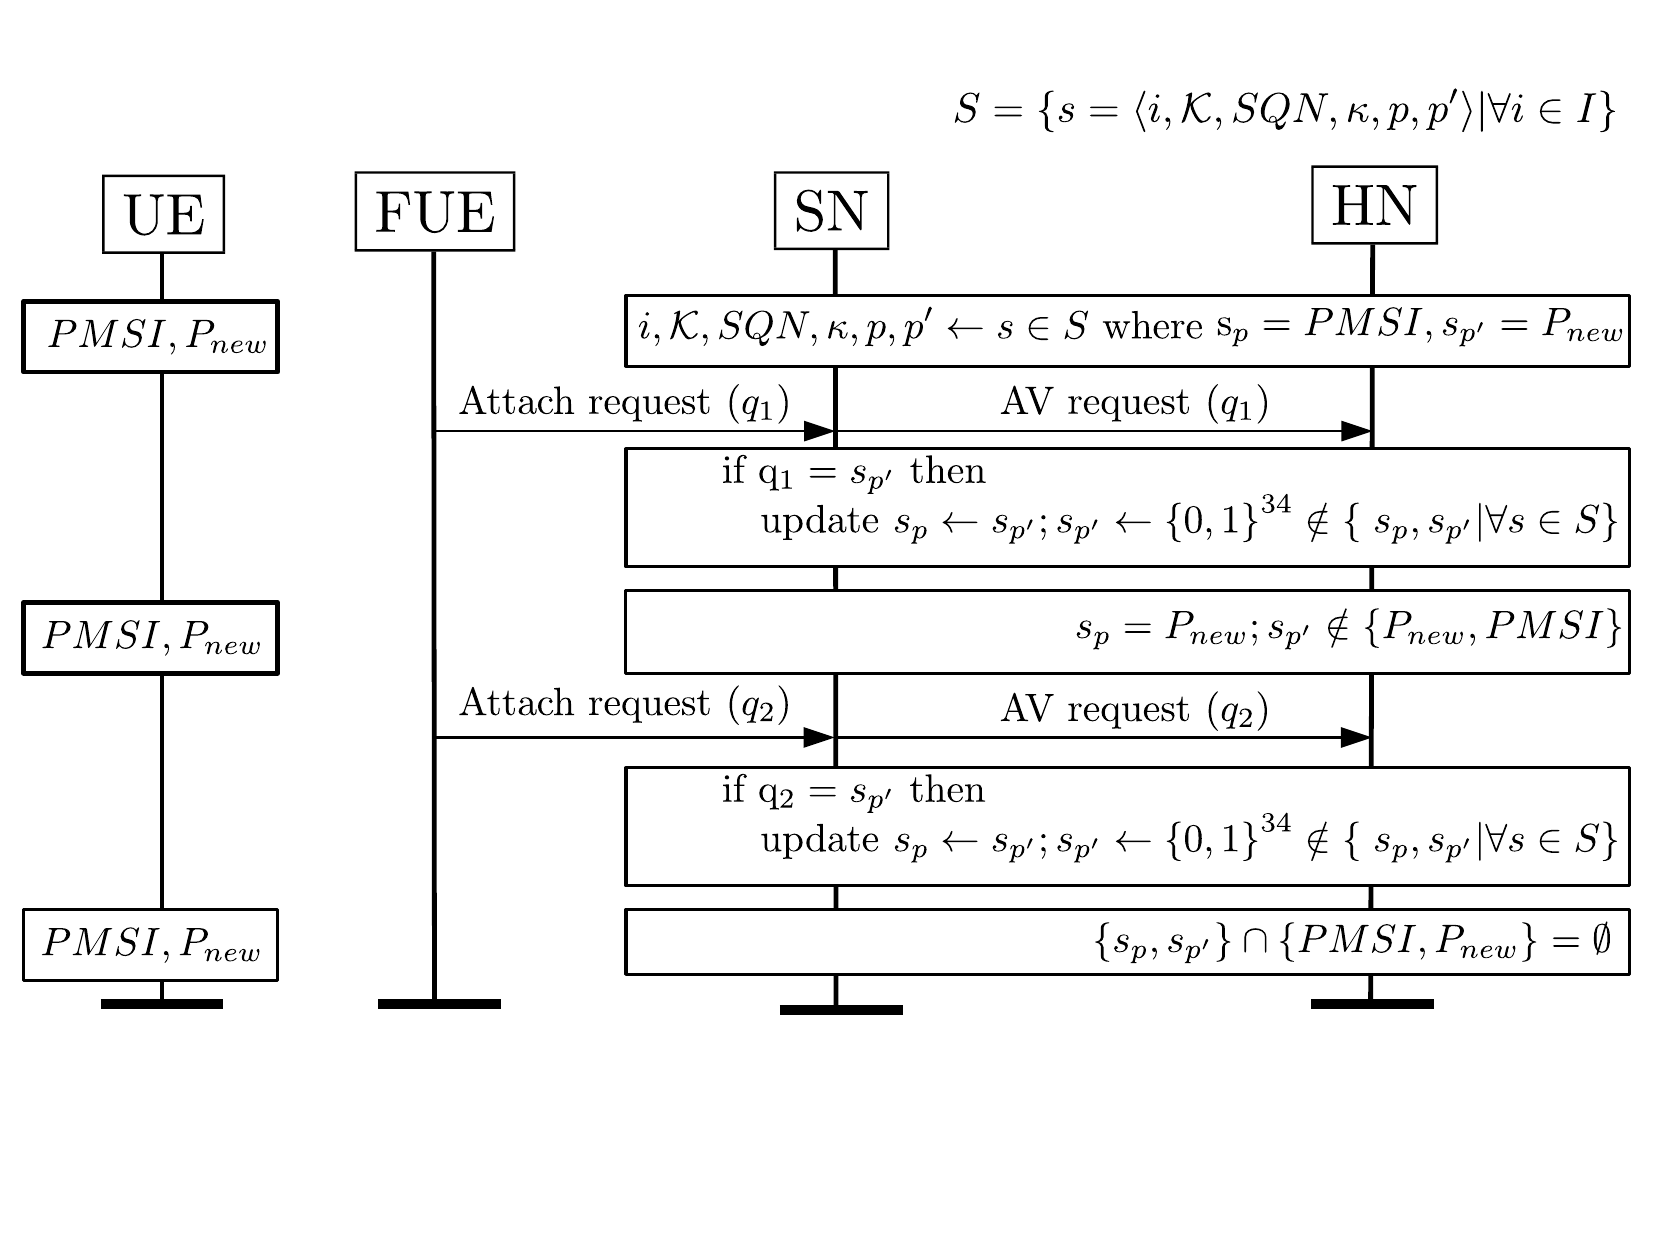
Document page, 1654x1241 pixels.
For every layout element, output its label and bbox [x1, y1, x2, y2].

text_box [23, 909, 278, 981]
text_box [458, 384, 792, 424]
text_box [999, 691, 1271, 731]
text_box [952, 88, 1619, 133]
text_box [773, 171, 890, 251]
text_box [625, 448, 1630, 567]
text_box [625, 767, 1630, 886]
text_box [625, 590, 1630, 674]
text_box [625, 909, 1630, 975]
text_box [458, 685, 792, 725]
text_box [999, 384, 1271, 424]
text_box [23, 602, 278, 674]
text_box [23, 301, 278, 373]
text_box [102, 174, 226, 254]
text_box [354, 171, 516, 252]
text_box [1311, 165, 1439, 245]
text_box [625, 295, 1630, 367]
